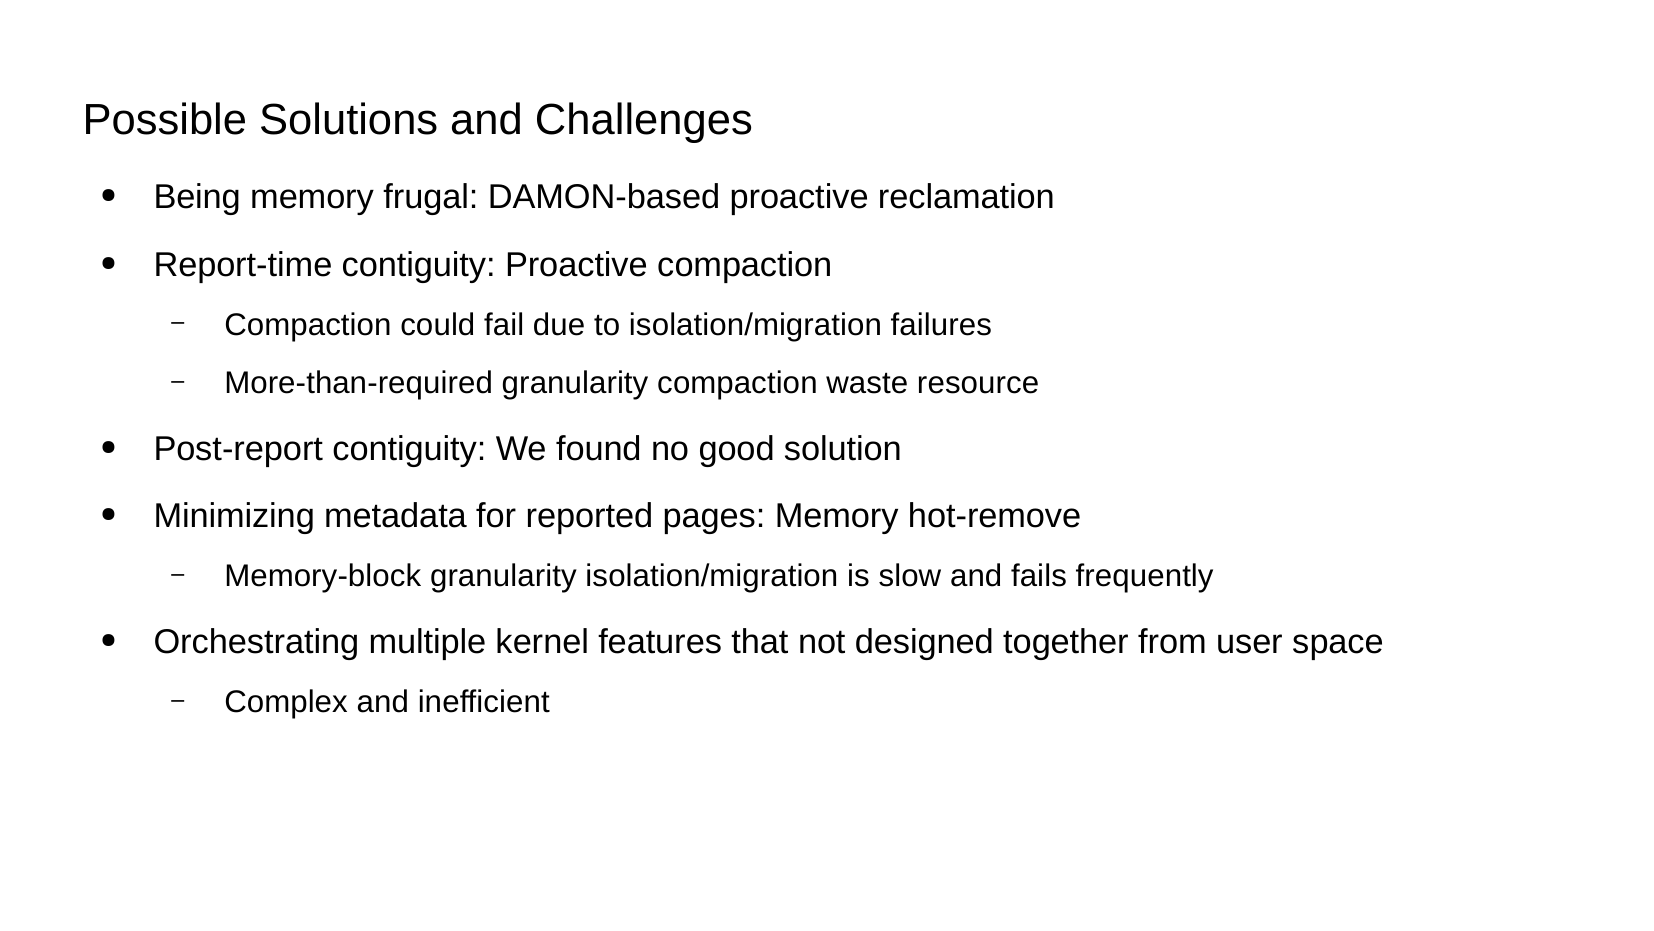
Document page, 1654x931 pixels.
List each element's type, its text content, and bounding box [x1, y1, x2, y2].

title Possible Solutions and Challenges [82, 81, 1571, 157]
list Being memory frugal: DAMON-based proactive reclamation Report-time contiguity: Proactive compaction Compaction could fail due to isolation/migration failures More-than-required granularity compaction waste resource Post-report contiguity: We found no good solution Minimizing metadata for reported pages: Memory hot-remove Memory-block granularity isolation/migration is slow and fails frequently Orchestrating multiple kernel features that not designed together from user space Complex and inefficient [82, 177, 1571, 833]
